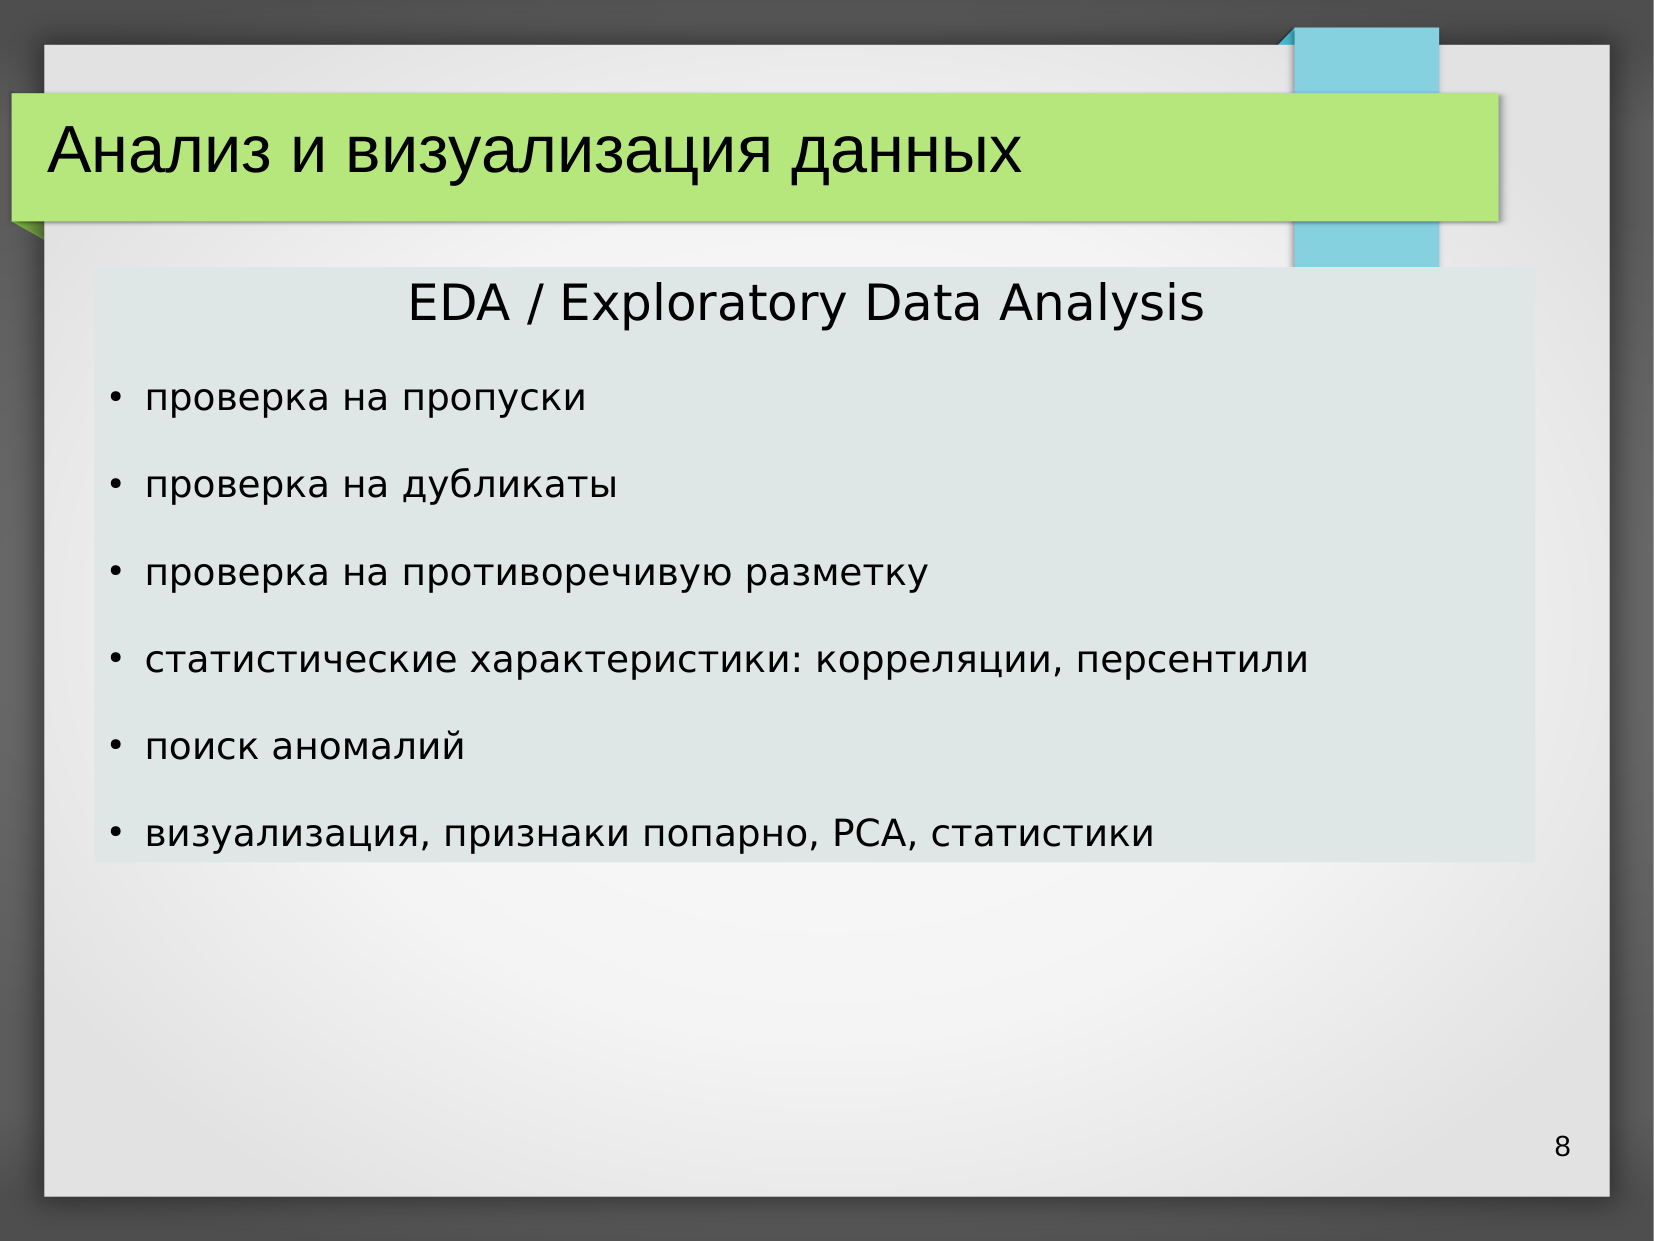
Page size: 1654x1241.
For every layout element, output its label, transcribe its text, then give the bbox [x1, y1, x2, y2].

picture [0, 0, 1654, 1241]
text_box EDA / Exploratory Data Analysis проверка на пропуски проверка на дубликаты проверка на противоречивую разметку статистические характеристики: корреляции, персентили поиск аномалий визуализация, признаки попарно, PCA, статистики [94, 267, 1536, 863]
title Анализ и визуализация данных [47, 109, 1465, 189]
